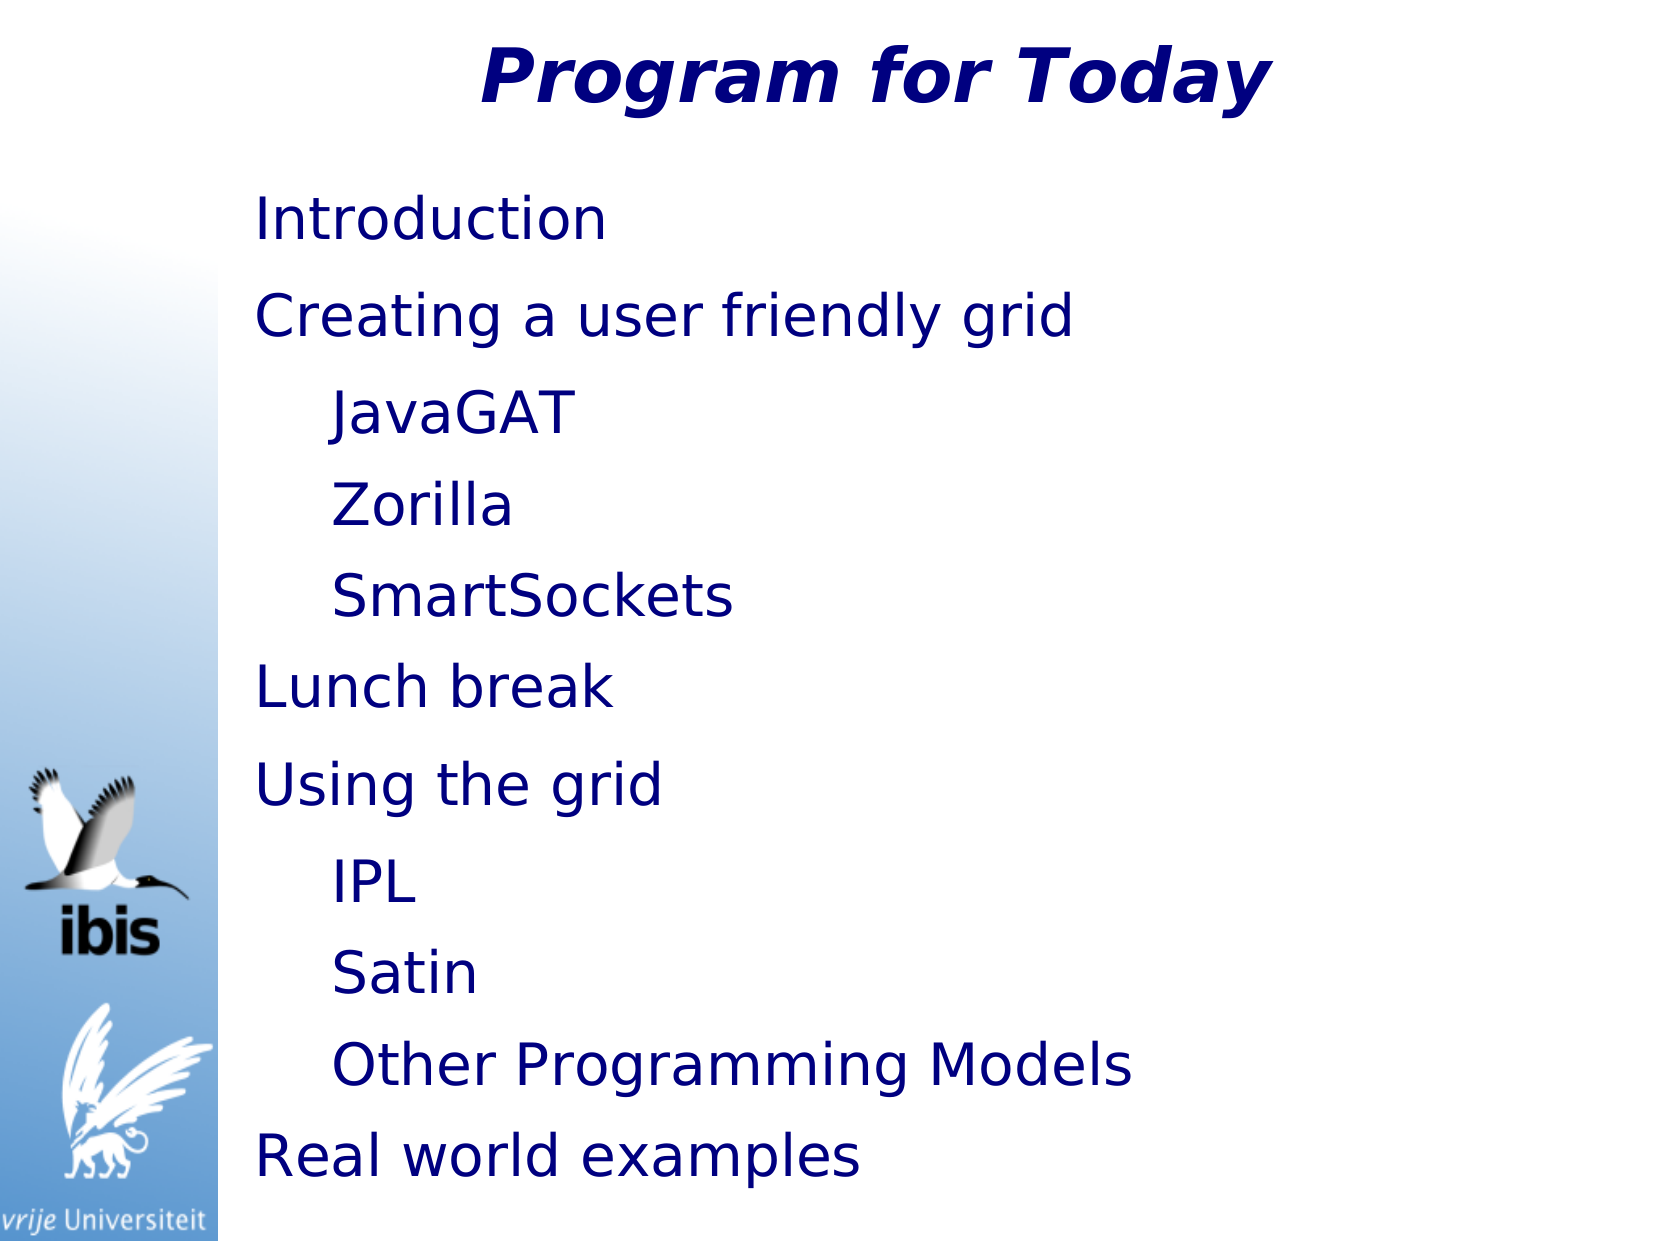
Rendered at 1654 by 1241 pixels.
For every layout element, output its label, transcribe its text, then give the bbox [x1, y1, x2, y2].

title Program for Today [219, 0, 1534, 181]
list Introduction Creating a user friendly grid JavaGAT Zorilla SmartSockets Lunch break Using the grid IPL Satin Other Programming Models Real world examples [236, 185, 1534, 1191]
picture [0, 0, 218, 1241]
